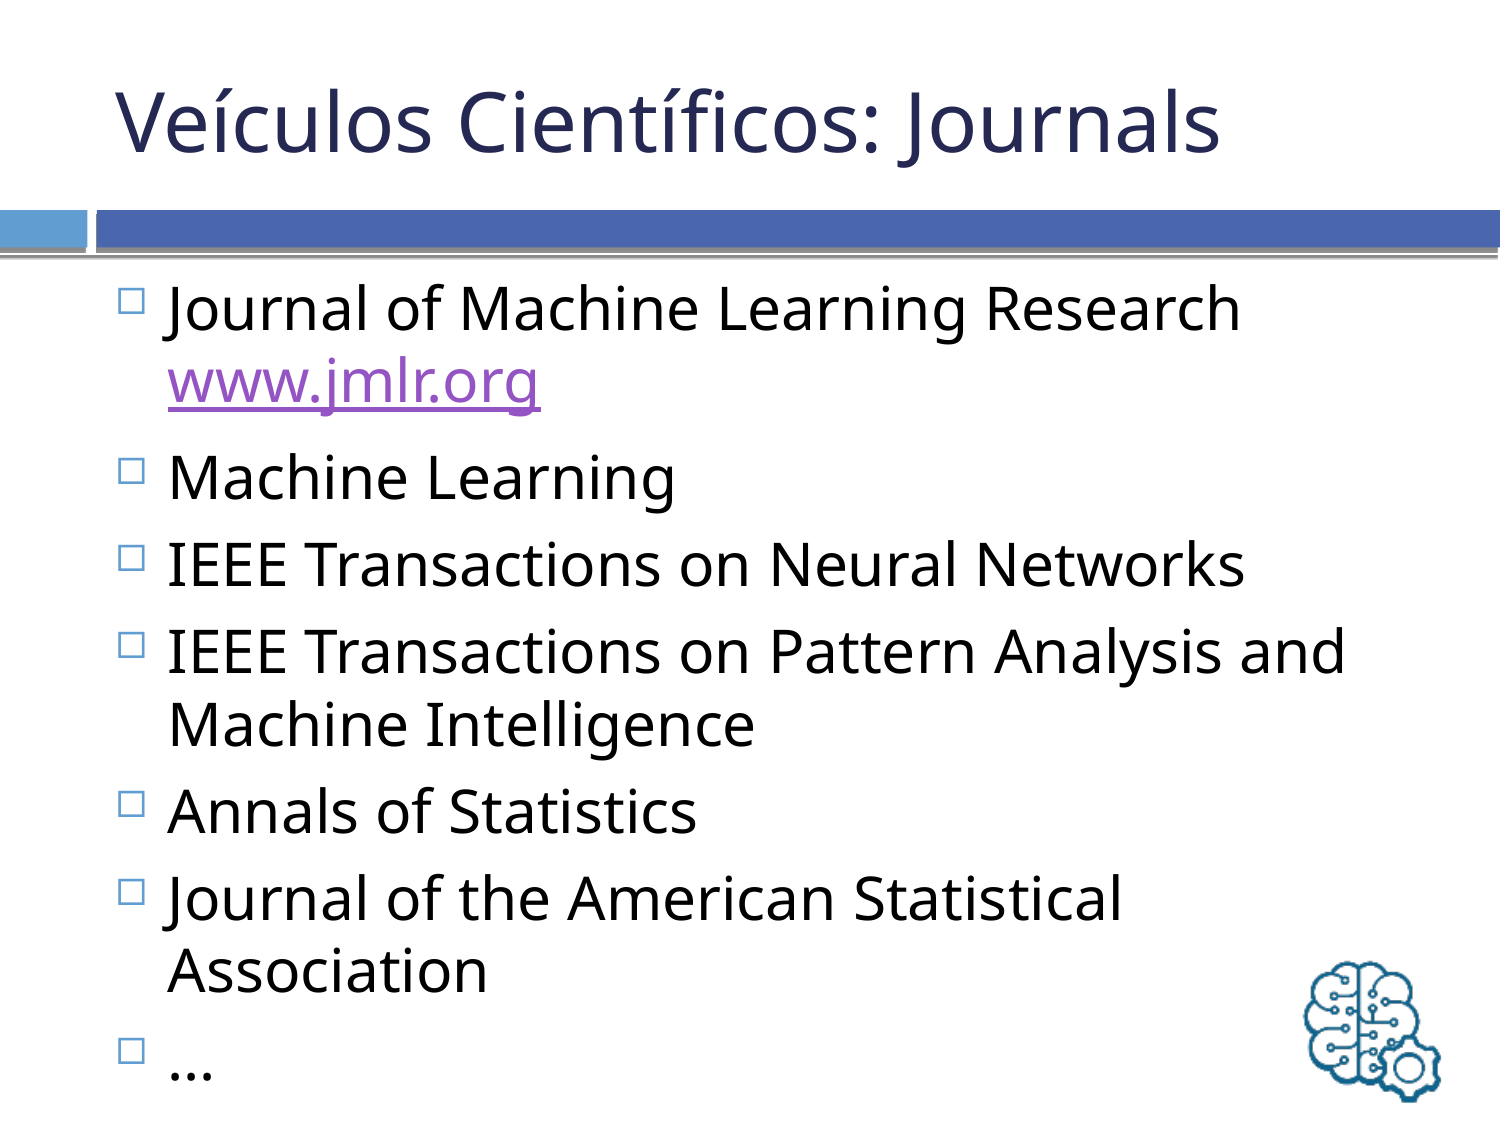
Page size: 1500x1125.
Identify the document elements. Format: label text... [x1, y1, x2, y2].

picture [1297, 955, 1449, 1106]
list Journal of Machine Learning Research www.jmlr.org Machine Learning IEEE Transactions on Neural Networks IEEE Transactions on Pattern Analysis and Machine Intelligence Annals of Statistics Journal of the American Statistical Association ... [100, 262, 1438, 1005]
title Veículos Científicos: Journals [100, 37, 1438, 200]
